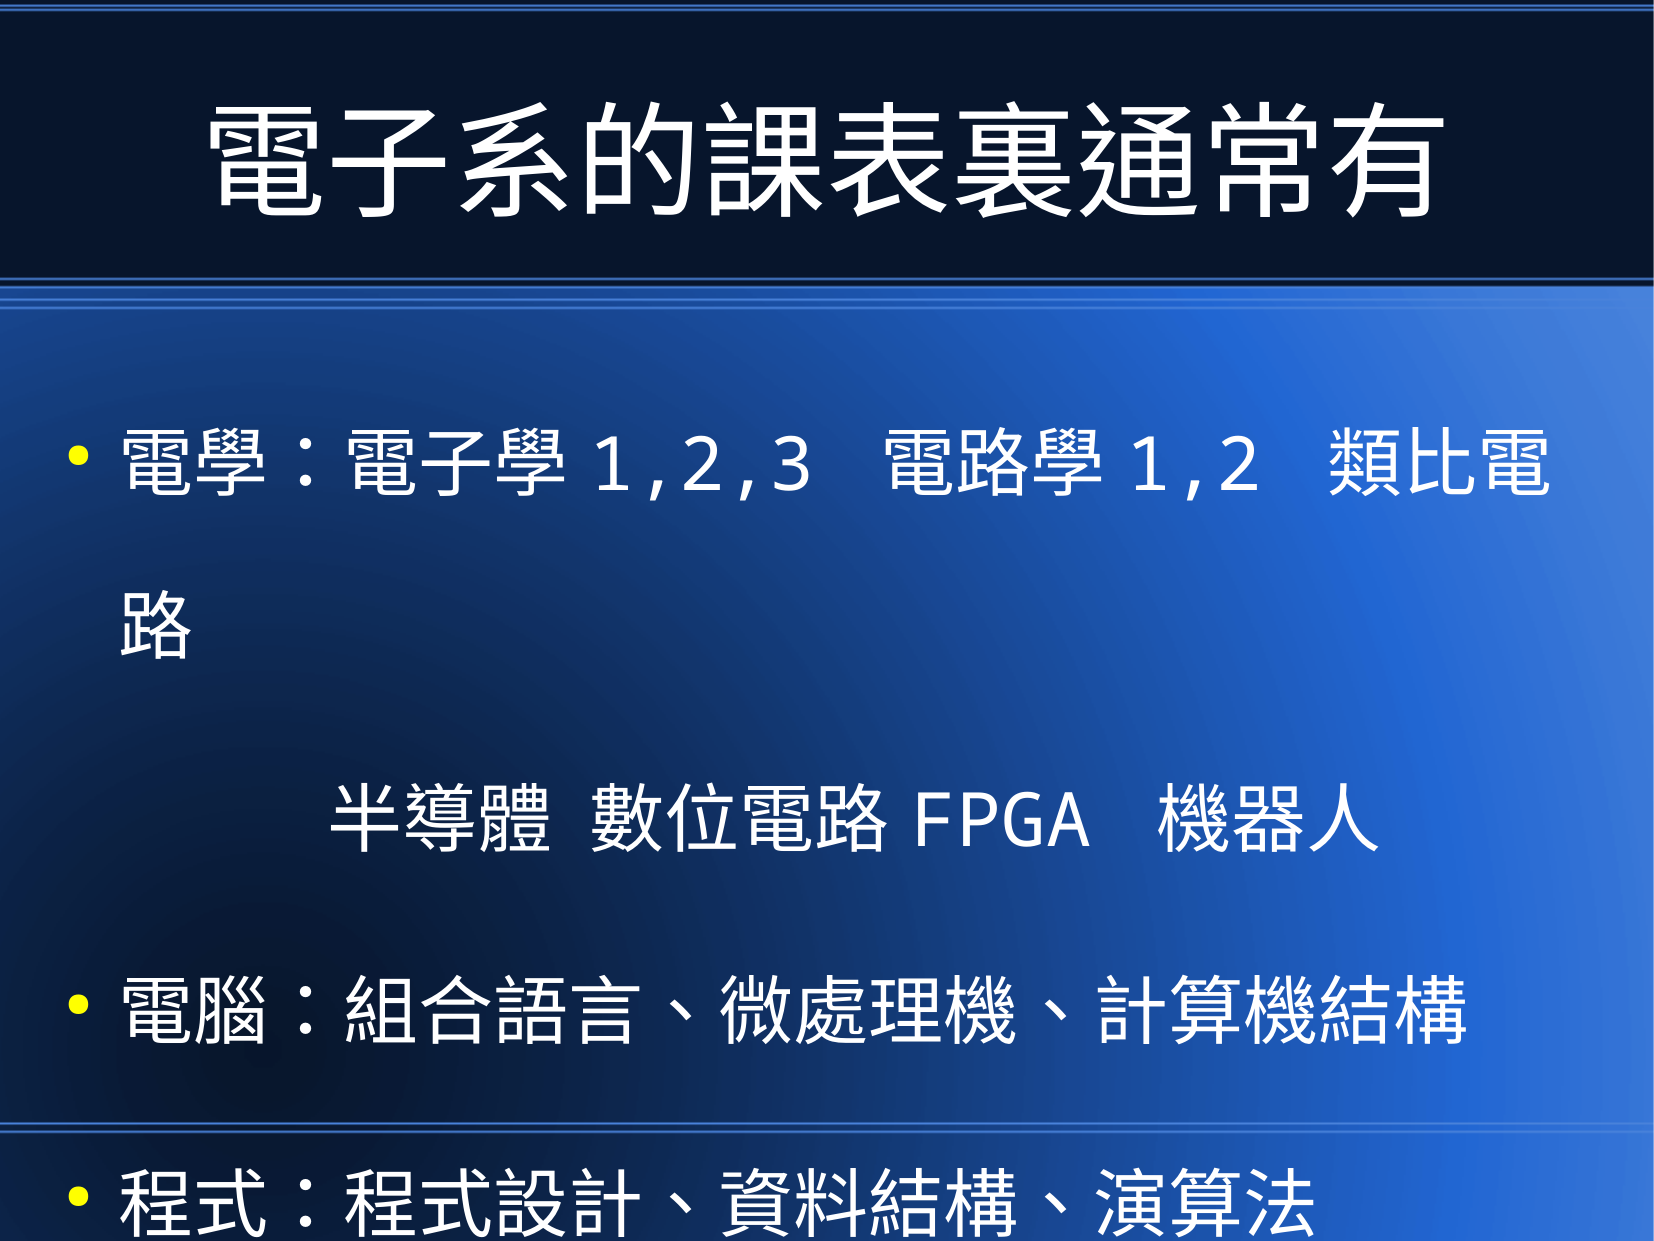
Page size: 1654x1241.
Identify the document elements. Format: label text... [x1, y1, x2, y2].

picture [0, 0, 1654, 1241]
title 電子系的課表裏通常有 [82, 49, 1571, 257]
list 電學：電子學1,2,3 電路學1,2 類比電路 半導體 數位電路FPGA 機器人 電腦：組合語言、微處理機、計算機結構 程式：程式設計、資料結構、演算法 通訊：訊號處理、通訊實驗、射頻電路 [47, 348, 1583, 1241]
